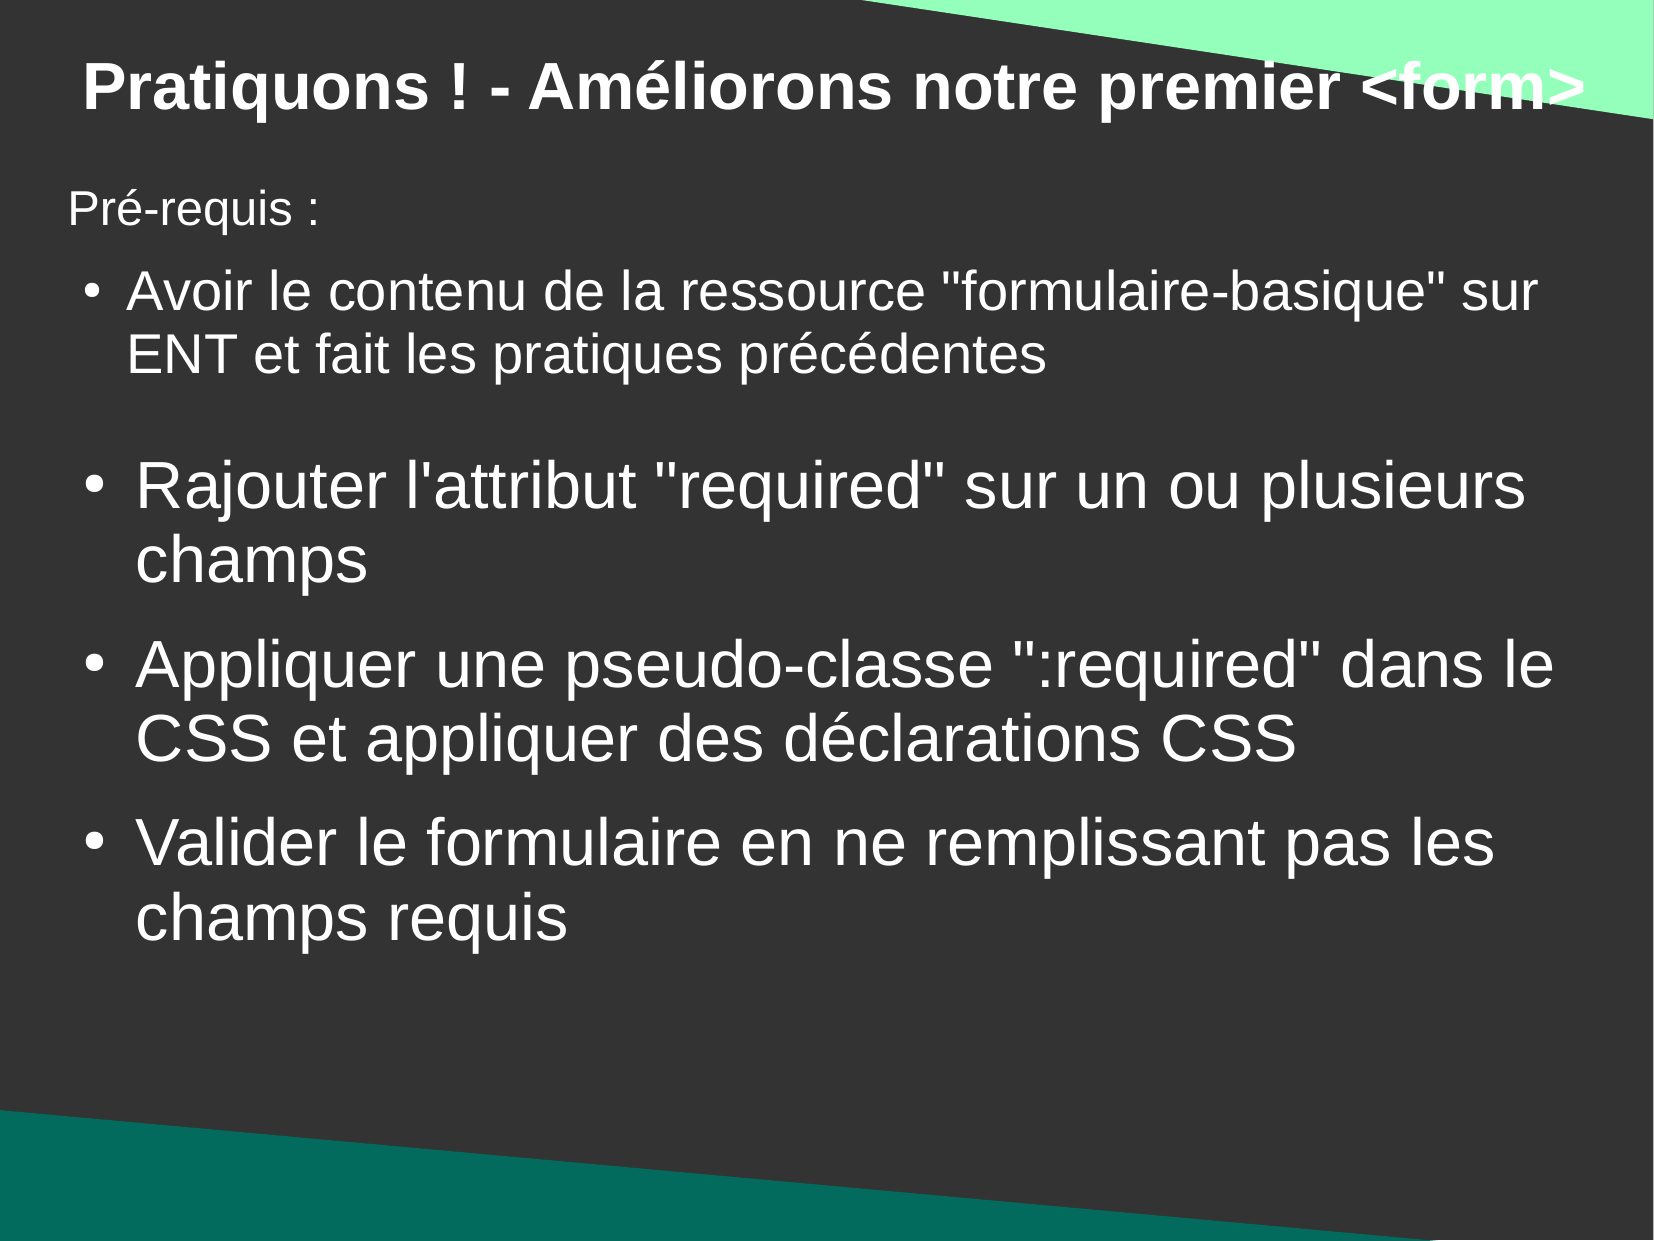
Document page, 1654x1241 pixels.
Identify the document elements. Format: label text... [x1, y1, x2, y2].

title Pratiquons ! - Améliorons notre premier <form> [82, 49, 1654, 199]
text_box [861, 0, 1654, 49]
list Pré-requis : Avoir le contenu de la ressource "formulaire-basique" sur ENT et fait les pratiques précédentes [67, 180, 1607, 390]
list Rajouter l'attribut "required" sur un ou plusieurs champs Appliquer une pseudo-classe ":required" dans le CSS et appliquer des déclarations CSS Valider le formulaire en ne remplissant pas les champs requis [64, 447, 1589, 969]
